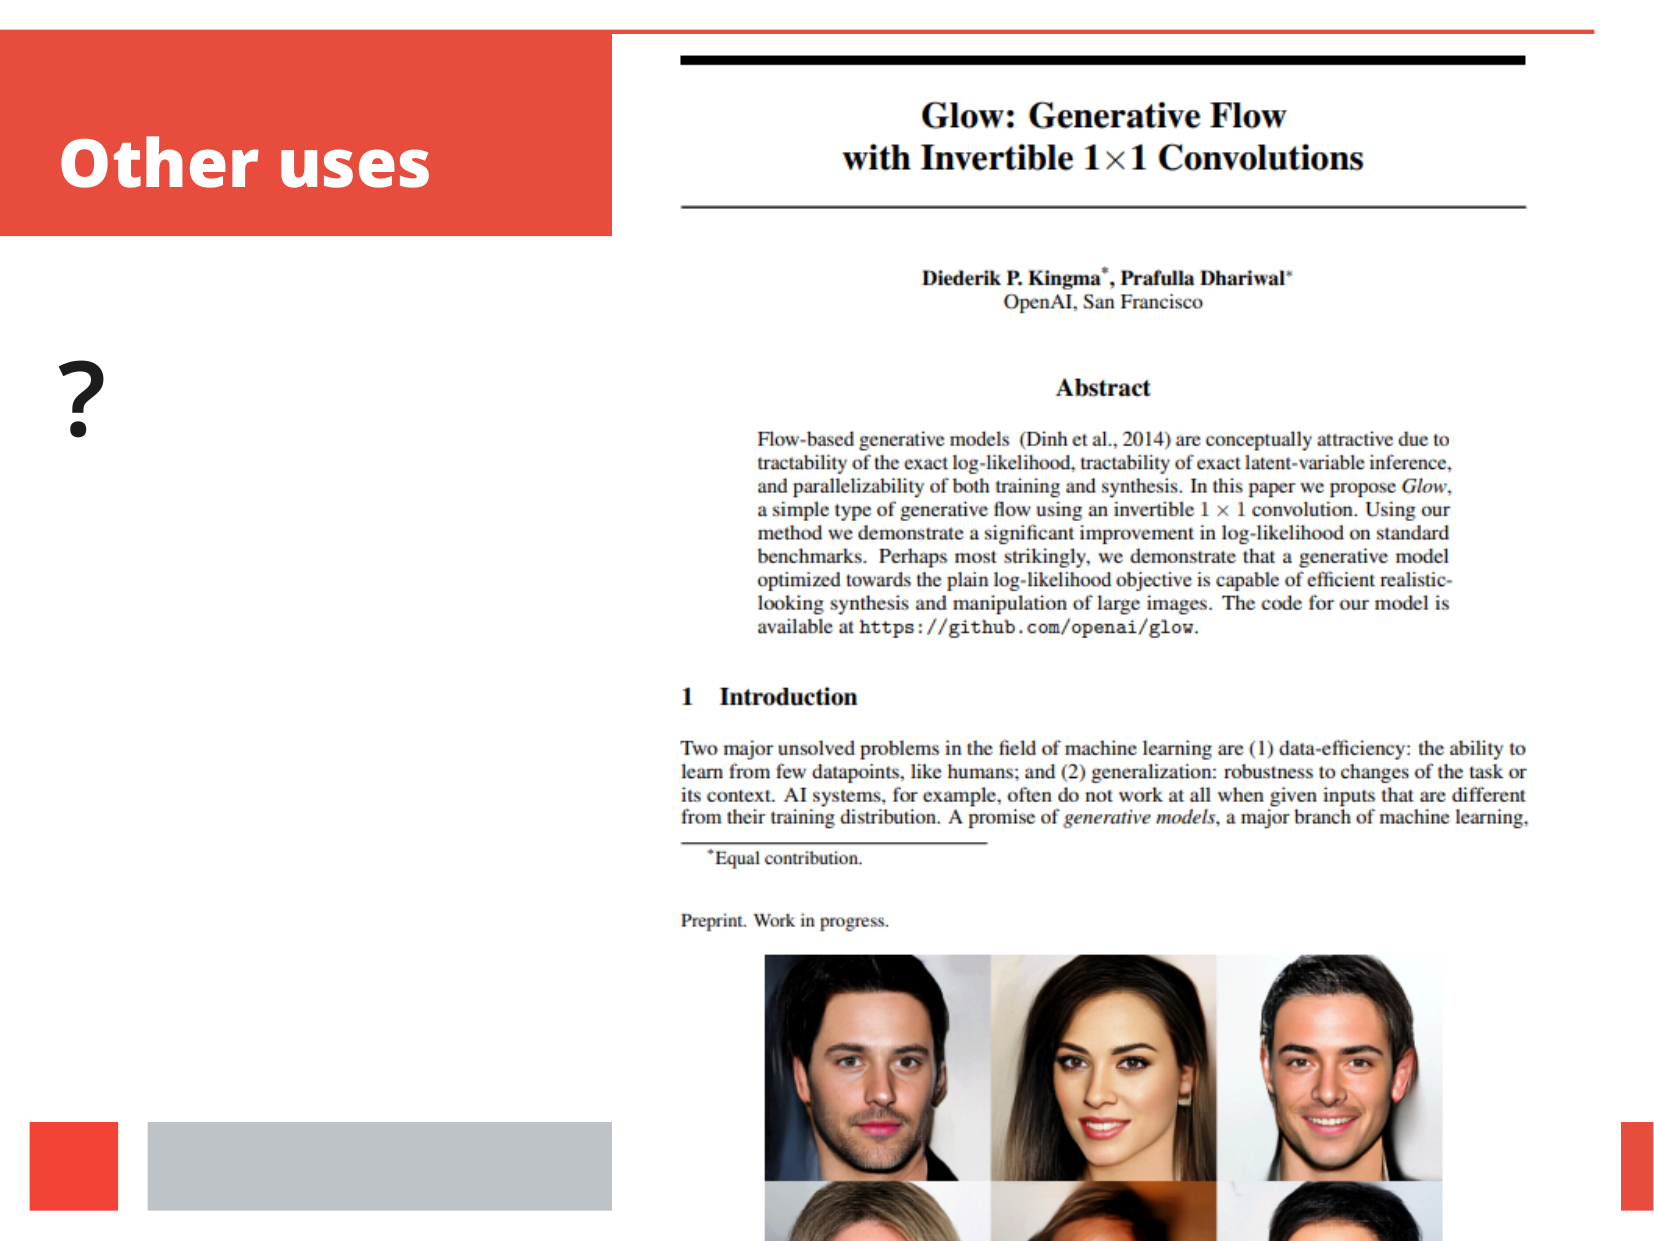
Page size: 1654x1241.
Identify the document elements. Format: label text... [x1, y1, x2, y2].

title Other uses [59, 59, 612, 207]
picture [612, 34, 1621, 1241]
list ? [59, 324, 612, 1093]
